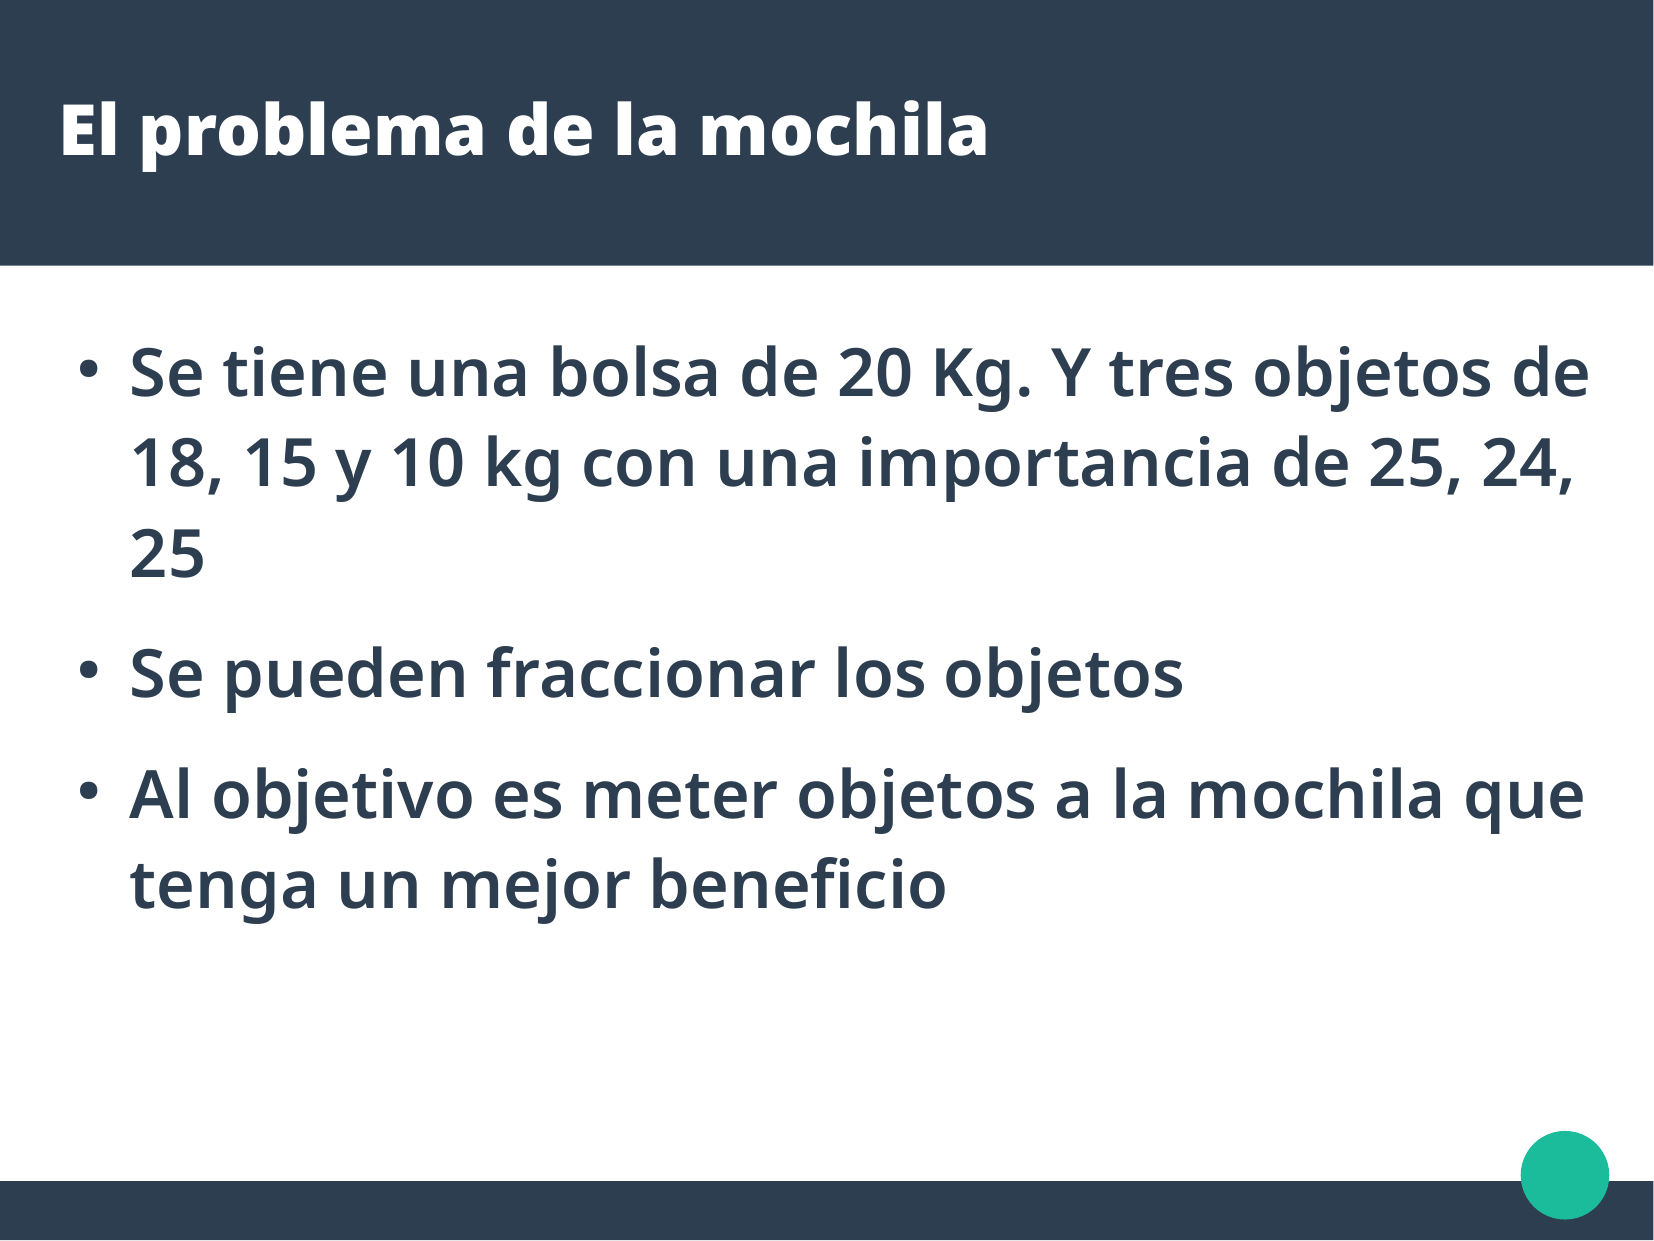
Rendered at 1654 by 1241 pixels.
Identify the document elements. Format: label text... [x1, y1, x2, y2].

title El problema de la mochila [59, 49, 1595, 207]
list Se tiene una bolsa de 20 Kg. Y tres objetos de 18, 15 y 10 kg con una importancia de 25, 24, 25 Se pueden fraccionar los objetos Al objetivo es meter objetos a la mochila que tenga un mejor beneficio [59, 324, 1595, 1152]
